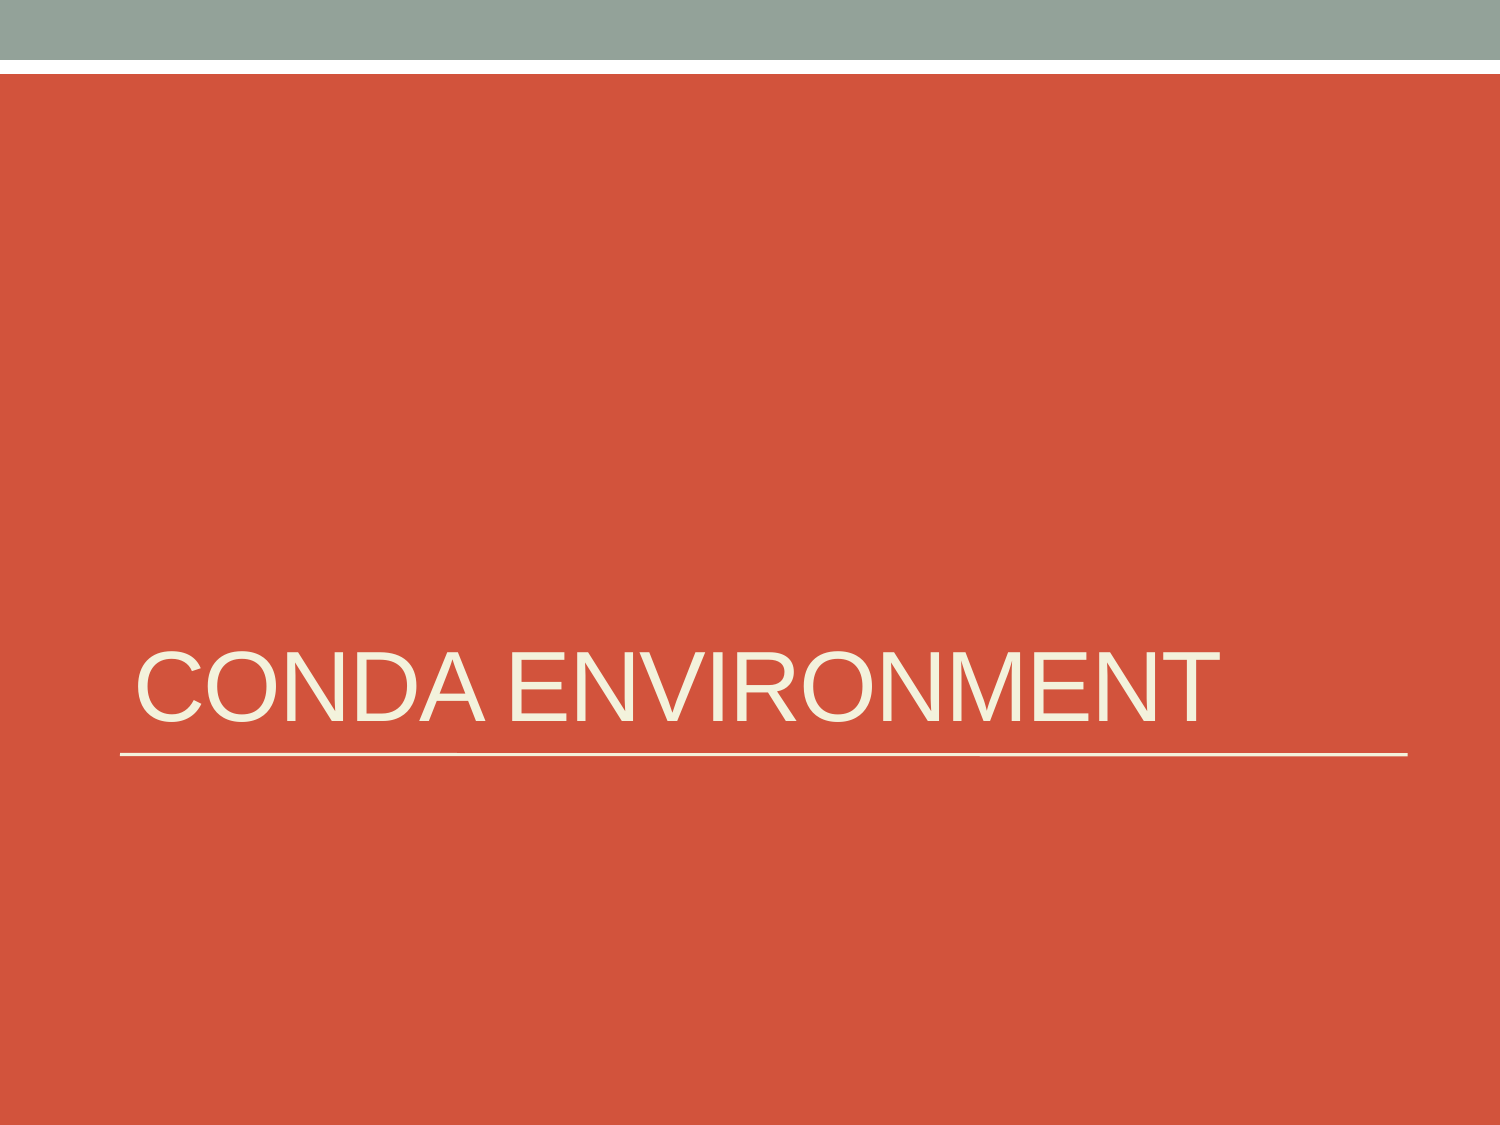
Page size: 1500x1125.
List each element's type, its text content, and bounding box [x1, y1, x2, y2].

title Conda Environment [118, 387, 1394, 749]
